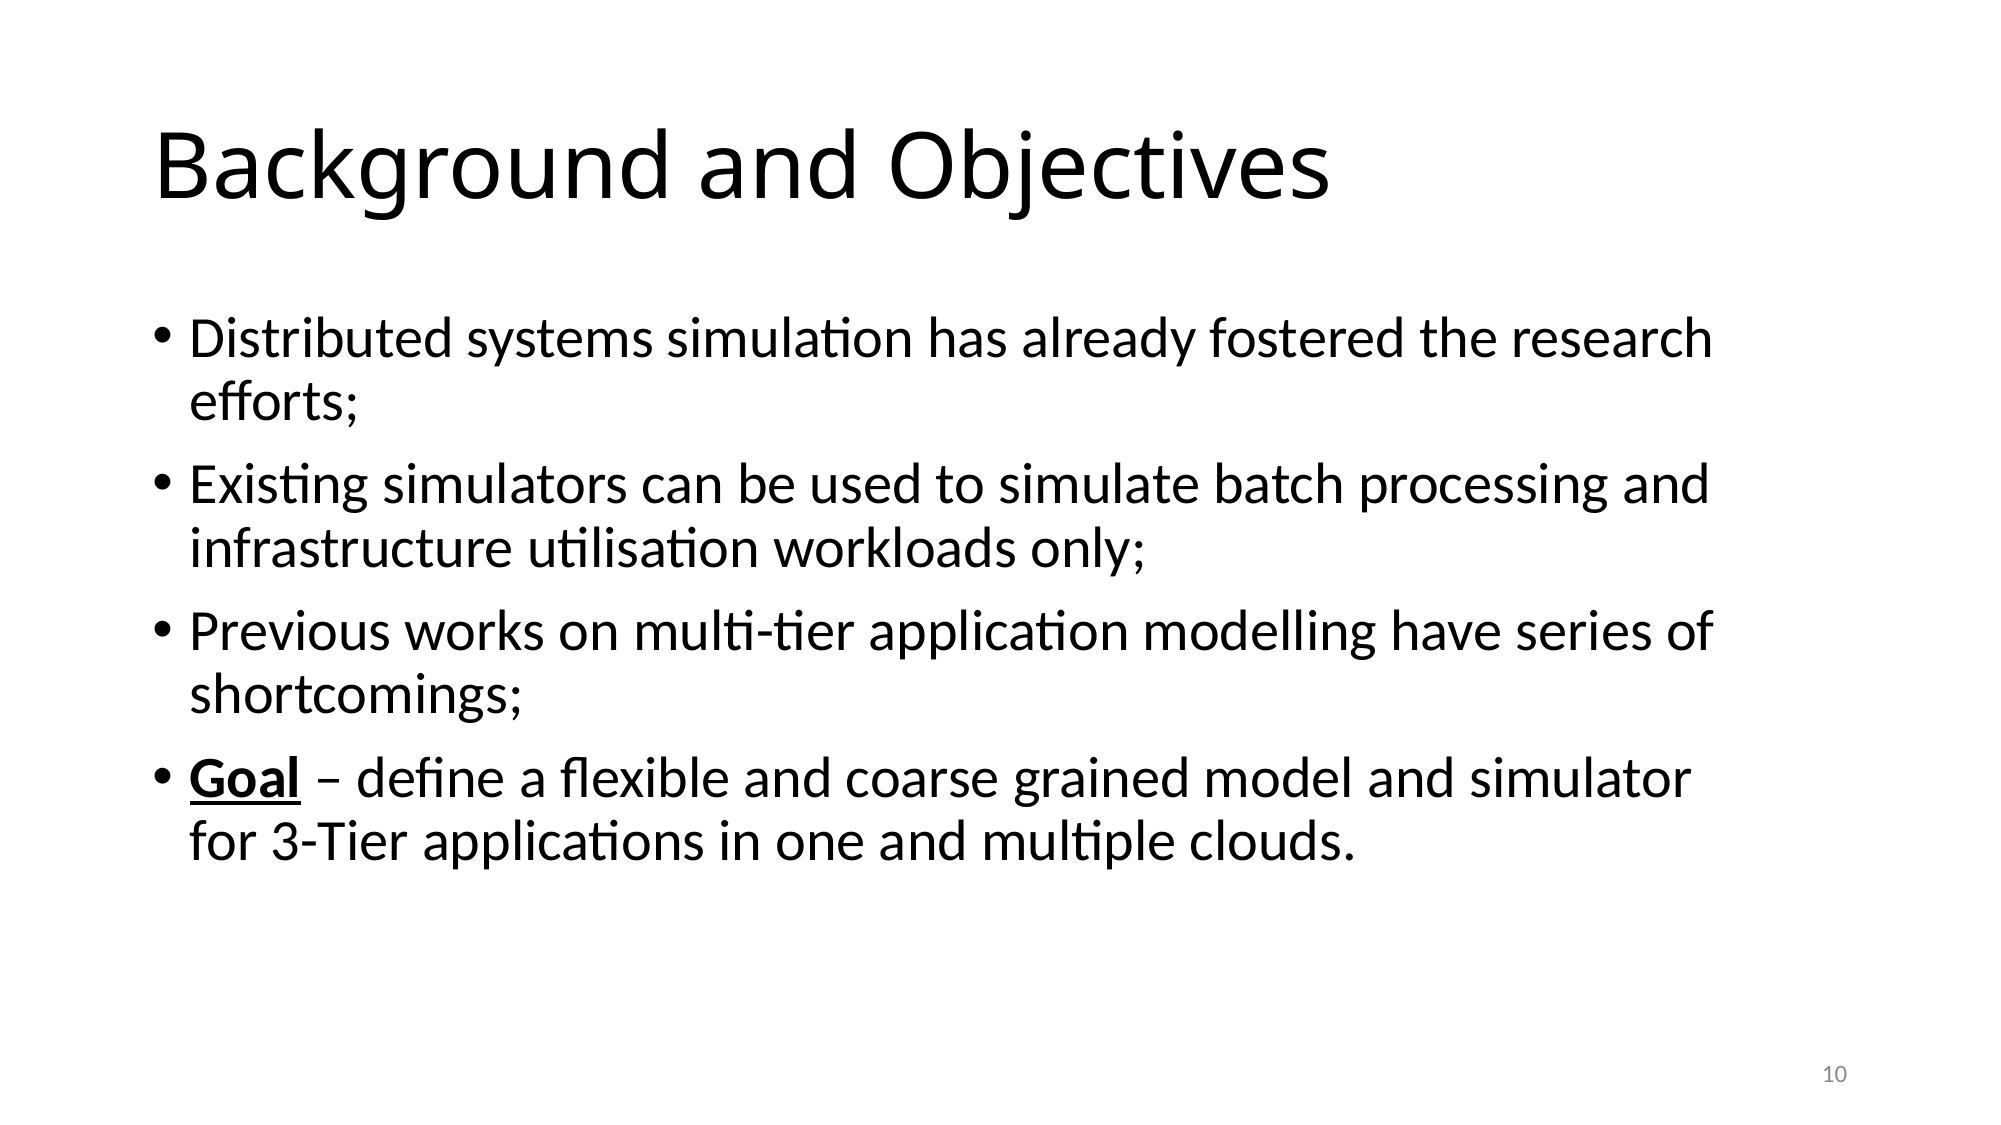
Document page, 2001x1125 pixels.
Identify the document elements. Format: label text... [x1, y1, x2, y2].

title Background and Objectives [137, 59, 1863, 278]
slide_number <number> [1412, 1042, 1863, 1103]
list Distributed systems simulation has already fostered the research efforts; Existing simulators can be used to simulate batch processing and infrastructure utilisation workloads only; Previous works on multi-tier application modelling have series of shortcomings; Goal – define a flexible and coarse grained model and simulator for 3-Tier applications in one and multiple clouds. [137, 299, 1767, 1014]
